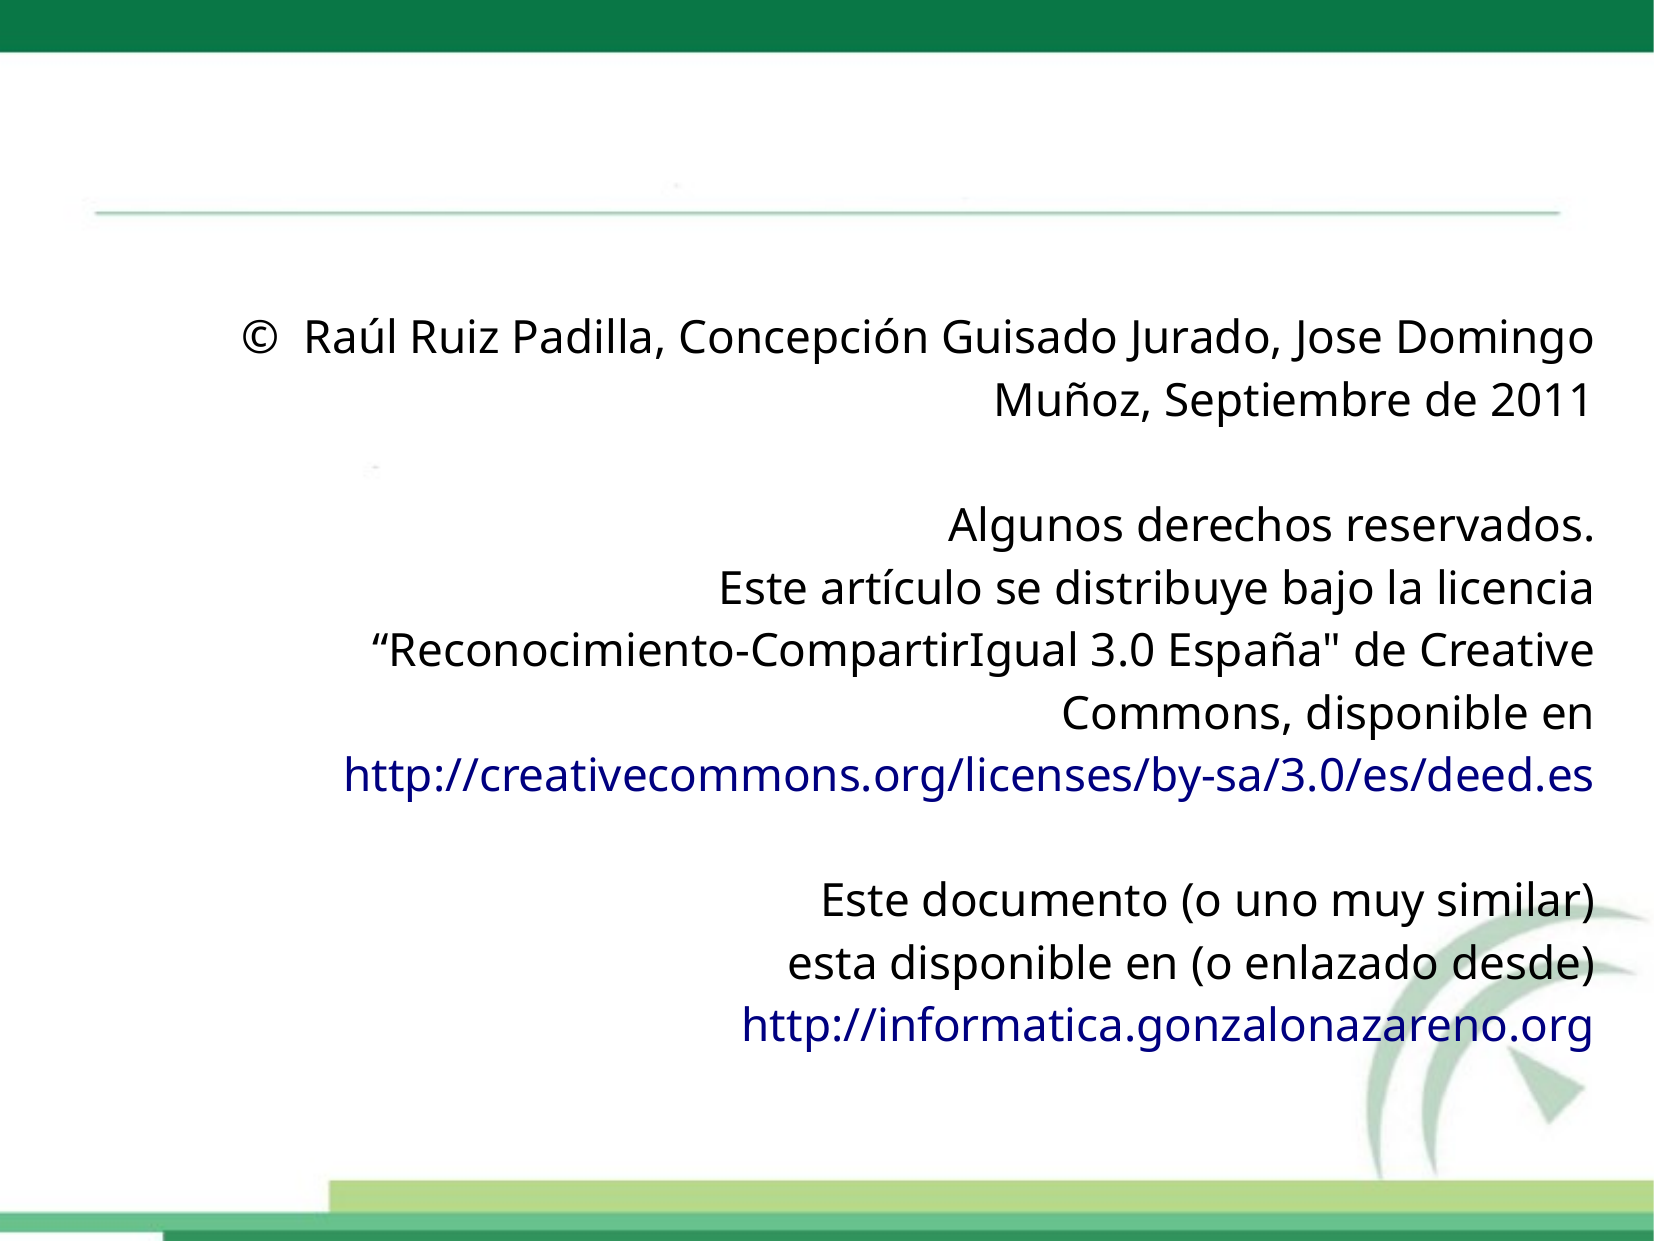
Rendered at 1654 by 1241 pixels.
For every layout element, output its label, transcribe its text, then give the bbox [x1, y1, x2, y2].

text_box © Raúl Ruiz Padilla, Concepción Guisado Jurado, Jose Domingo Muñoz, Septiembre de 2011 Algunos derechos reservados. Este artículo se distribuye bajo la licencia “Reconocimiento-CompartirIgual 3.0 España" de Creative Commons, disponible en http://creativecommons.org/licenses/by-sa/3.0/es/deed.es Este documento (o uno muy similar) esta disponible en (o enlazado desde) http://informatica.gonzalonazareno.org [227, 235, 1645, 1156]
